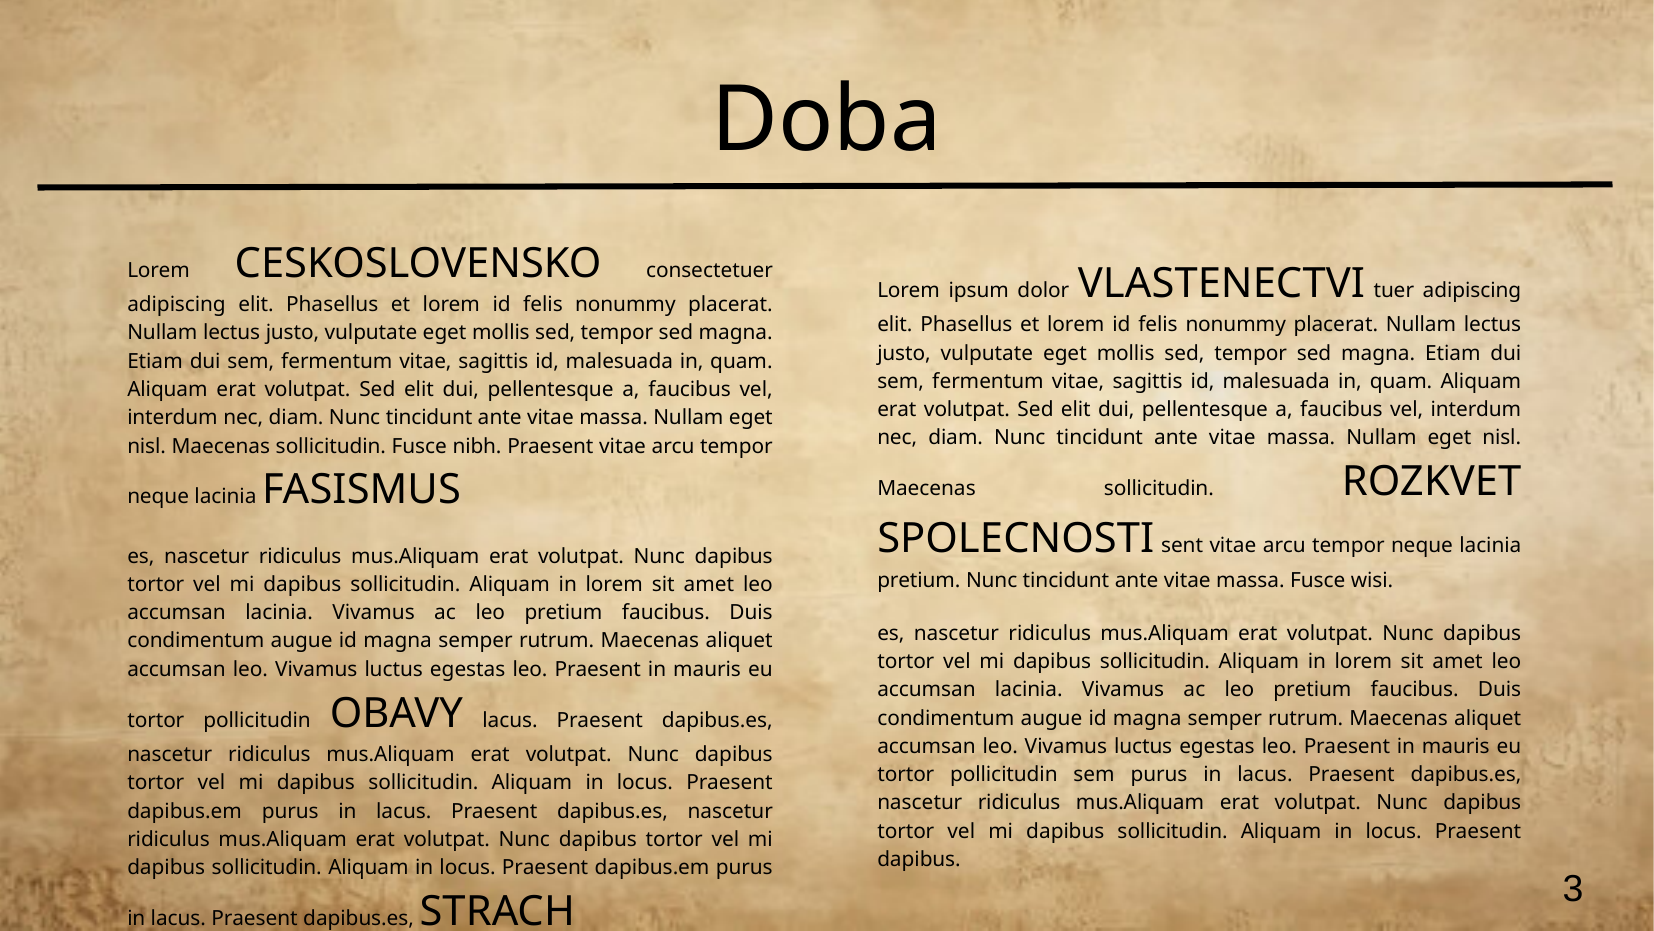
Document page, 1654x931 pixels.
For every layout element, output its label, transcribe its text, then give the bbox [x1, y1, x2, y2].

text_box <number> [1547, 860, 1654, 931]
text_box Lorem ipsum dolor VLASTENECTVI tuer adipiscing elit. Phasellus et lorem id felis nonummy placerat. Nullam lectus justo, vulputate eget mollis sed, tempor sed magna. Etiam dui sem, fermentum vitae, sagittis id, malesuada in, quam. Aliquam erat volutpat. Sed elit dui, pellentesque a, faucibus vel, interdum nec, diam. Nunc tincidunt ante vitae massa. Nullam eget nisl. Maecenas sollicitudin. ROZKVET SPOLECNOSTI sent vitae arcu tempor neque lacinia pretium. Nunc tincidunt ante vitae massa. Fusce wisi. es, nascetur ridiculus mus.Aliquam erat volutpat. Nunc dapibus tortor vel mi dapibus sollicitudin. Aliquam in lorem sit amet leo accumsan lacinia. Vivamus ac leo pretium faucibus. Duis condimentum augue id magna semper rutrum. Maecenas aliquet accumsan leo. Vivamus luctus egestas leo. Praesent in mauris eu tortor pollicitudin sem purus in lacus. Praesent dapibus.es, nascetur ridiculus mus.Aliquam erat volutpat. Nunc dapibus tortor vel mi dapibus sollicitudin. Aliquam in locus. Praesent dapibus. [862, 245, 1538, 843]
text_box Lorem CESKOSLOVENSKO consectetuer adipiscing elit. Phasellus et lorem id felis nonummy placerat. Nullam lectus justo, vulputate eget mollis sed, tempor sed magna. Etiam dui sem, fermentum vitae, sagittis id, malesuada in, quam. Aliquam erat volutpat. Sed elit dui, pellentesque a, faucibus vel, interdum nec, diam. Nunc tincidunt ante vitae massa. Nullam eget nisl. Maecenas sollicitudin. Fusce nibh. Praesent vitae arcu tempor neque lacinia FASISMUS es, nascetur ridiculus mus.Aliquam erat volutpat. Nunc dapibus tortor vel mi dapibus sollicitudin. Aliquam in lorem sit amet leo accumsan lacinia. Vivamus ac leo pretium faucibus. Duis condimentum augue id magna semper rutrum. Maecenas aliquet accumsan leo. Vivamus luctus egestas leo. Praesent in mauris eu tortor pollicitudin OBAVY lacus. Praesent dapibus.es, nascetur ridiculus mus.Aliquam erat volutpat. Nunc dapibus tortor vel mi dapibus sollicitudin. Aliquam in locus. Praesent dapibus.em purus in lacus. Praesent dapibus.es, nascetur ridiculus mus.Aliquam erat volutpat. Nunc dapibus tortor vel mi dapibus sollicitudin. Aliquam in locus. Praesent dapibus.em purus in lacus. Praesent dapibus.es, STRACH [112, 225, 788, 901]
title Doba [82, 37, 1571, 184]
title Doba [82, 188, 1571, 193]
picture [0, 0, 1654, 931]
